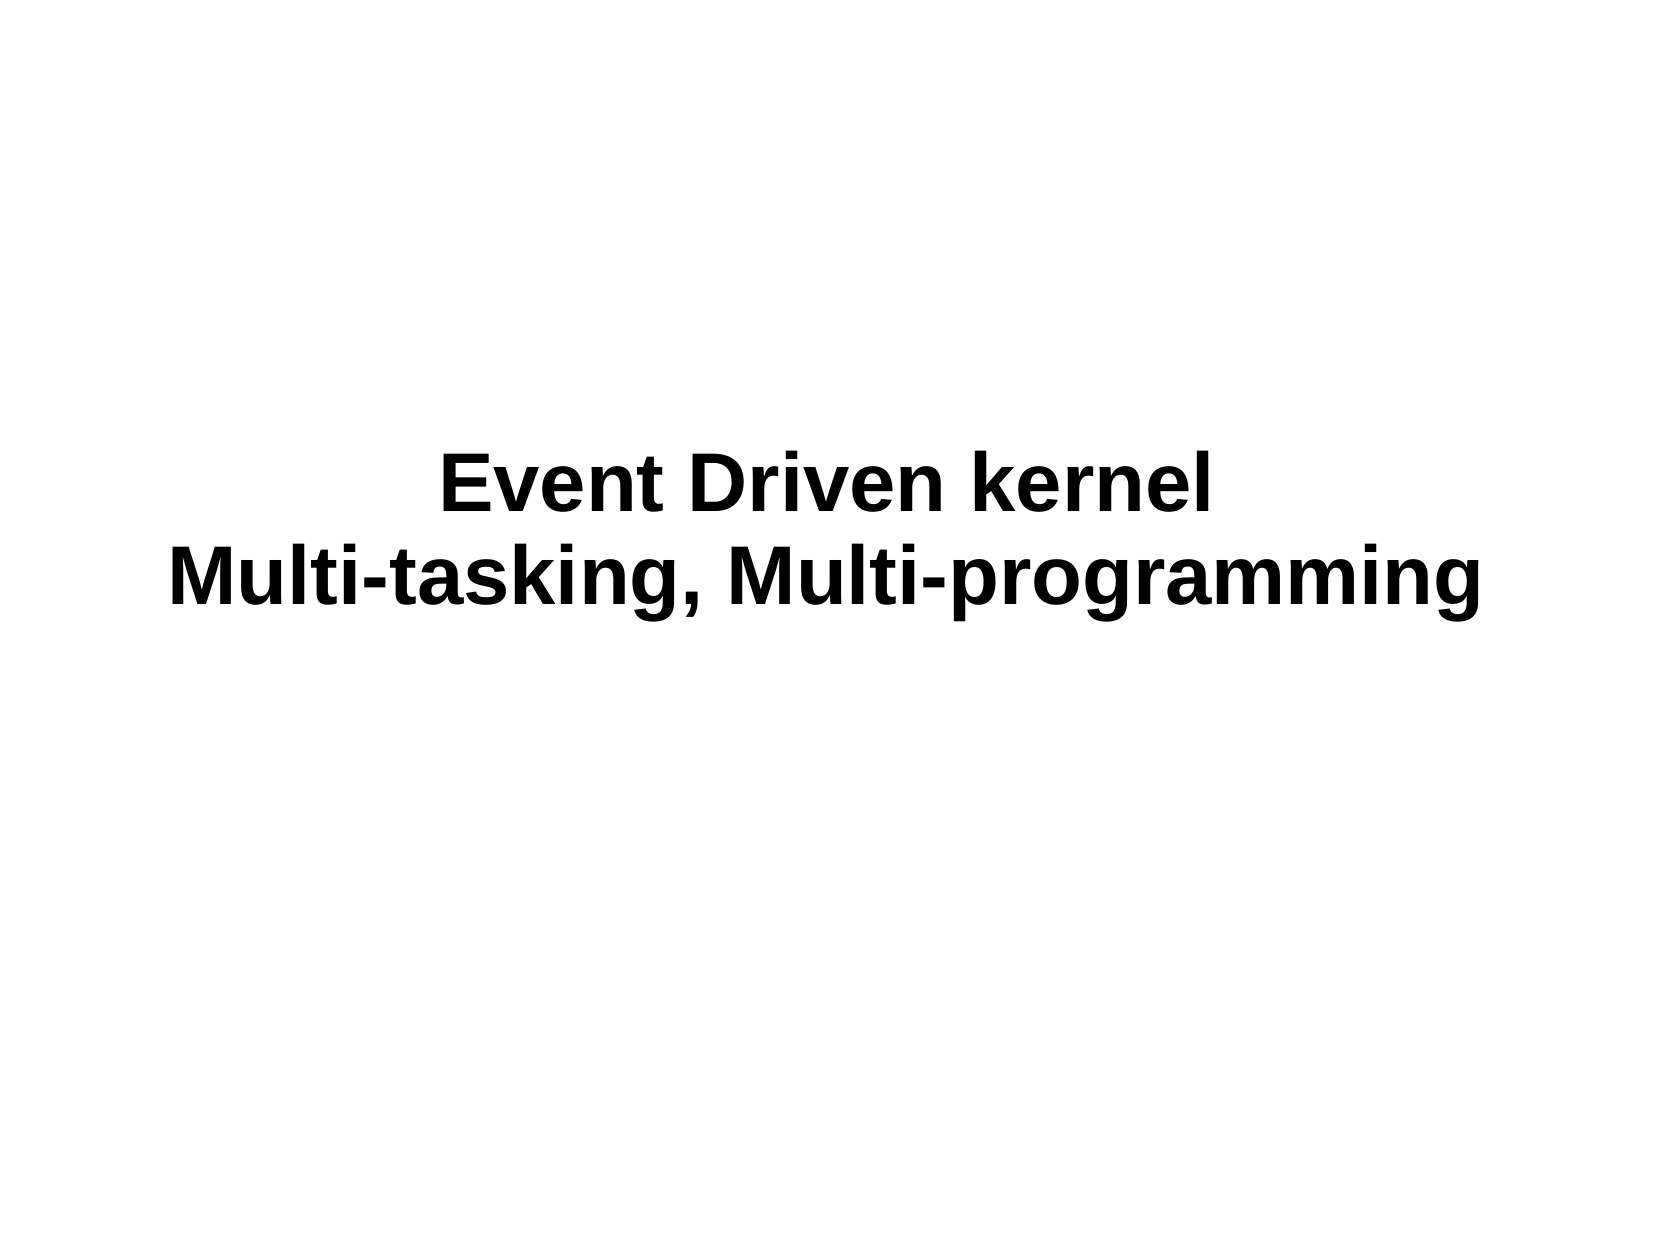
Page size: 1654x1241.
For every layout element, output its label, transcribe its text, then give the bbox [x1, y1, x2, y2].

subtitle Event Driven kernel Multi-tasking, Multi-programming [82, 49, 1571, 1010]
